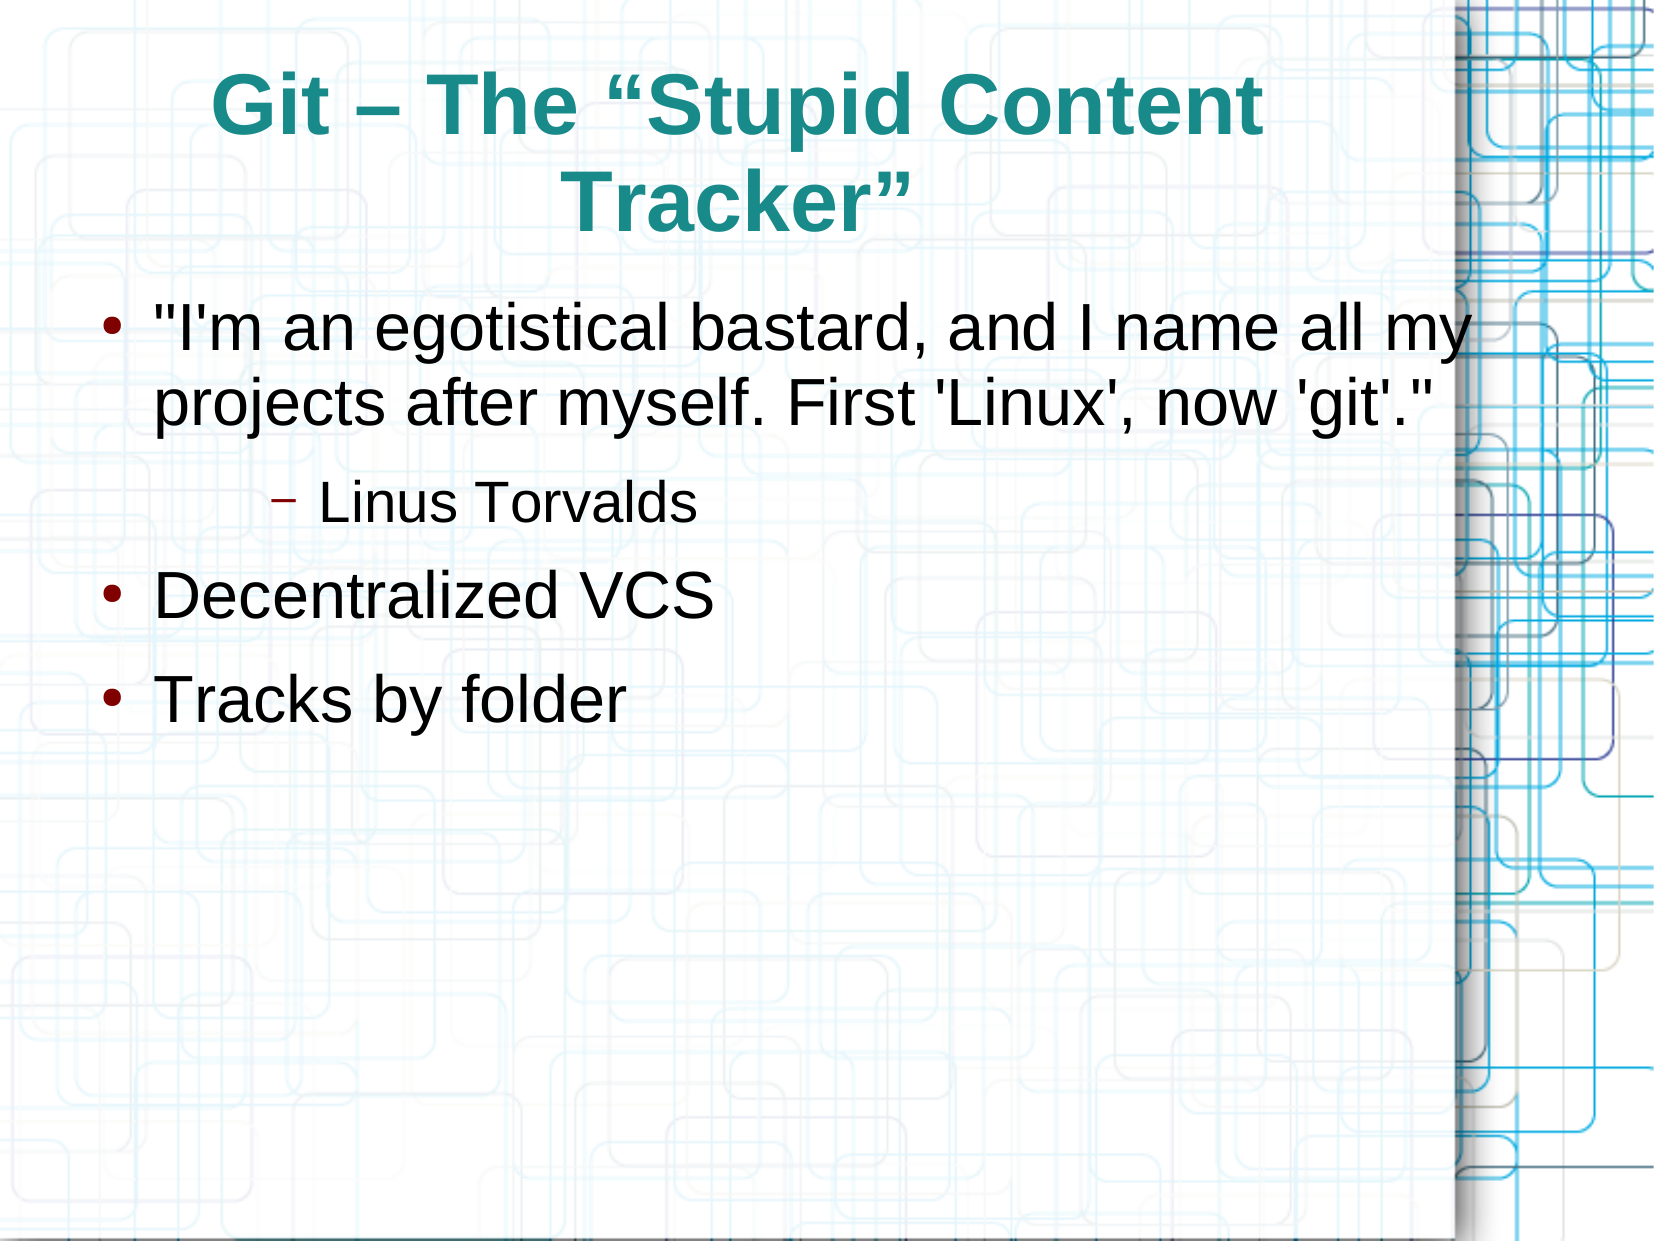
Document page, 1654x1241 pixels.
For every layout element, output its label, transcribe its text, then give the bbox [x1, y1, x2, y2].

list "I'm an egotistical bastard, and I name all my projects after myself. First 'Linux', now 'git'." Linus Torvalds Decentralized VCS Tracks by folder [82, 290, 1538, 1010]
title Git – The “Stupid Content Tracker” [59, 49, 1418, 257]
picture [0, 0, 1654, 1241]
